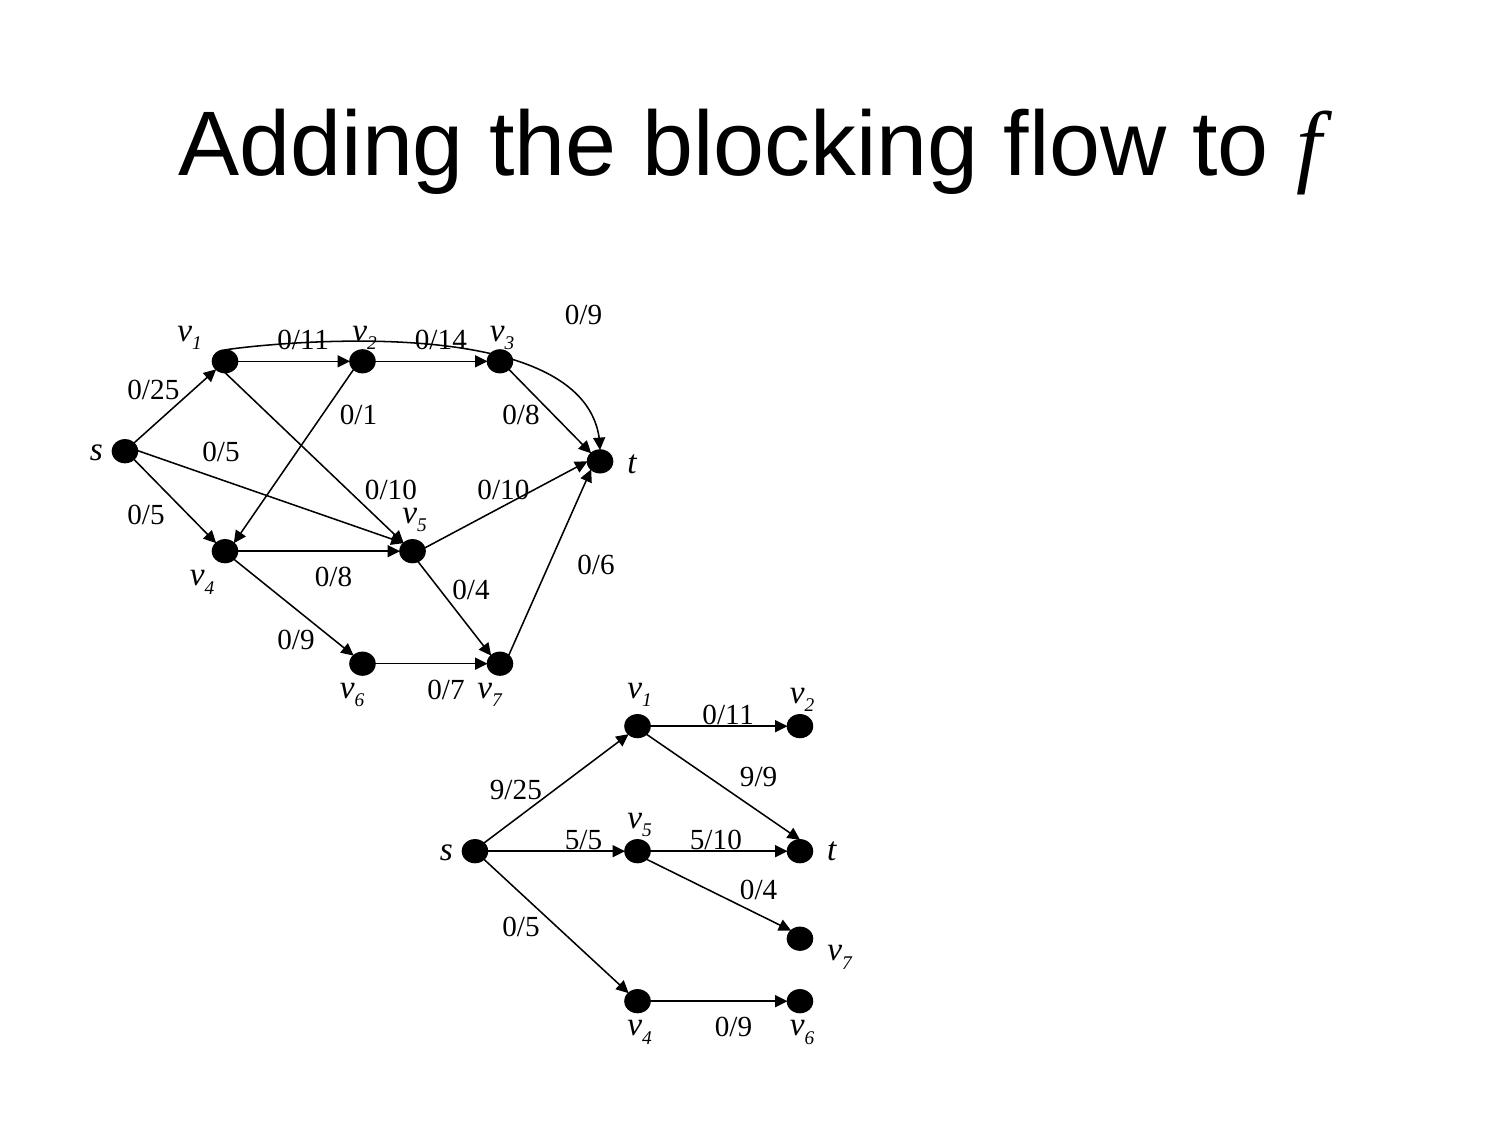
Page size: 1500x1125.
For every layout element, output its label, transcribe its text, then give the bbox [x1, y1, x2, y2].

text_box 0/4 [724, 862, 813, 913]
text_box s [425, 819, 476, 876]
text_box t [812, 819, 863, 876]
text_box [790, 989, 810, 994]
text_box 0/8 [300, 549, 388, 601]
title Adding the blocking flow to f [75, 45, 1426, 233]
text_box v6 [324, 657, 413, 719]
text_box 0/9 [549, 287, 638, 338]
text_box [624, 714, 650, 738]
text_box v2 [337, 299, 426, 361]
text_box 0/5 [187, 424, 276, 476]
text_box [407, 544, 424, 552]
text_box [787, 839, 812, 862]
text_box [787, 724, 813, 738]
text_box 0/7 [412, 662, 501, 713]
text_box v3 [474, 299, 563, 361]
text_box 0/6 [562, 537, 651, 588]
text_box [212, 350, 238, 373]
text_box 0/14 [399, 312, 488, 363]
text_box 0/8 [487, 387, 576, 438]
text_box 0/5 [112, 487, 201, 538]
text_box v5 [612, 787, 700, 849]
text_box [400, 544, 410, 559]
text_box [787, 927, 812, 951]
text_box [629, 989, 648, 994]
text_box [415, 550, 426, 561]
text_box 0/11 [687, 687, 775, 738]
text_box v1 [162, 299, 250, 361]
text_box 0/11 [262, 312, 351, 363]
text_box [587, 450, 612, 473]
text_box 0/1 [324, 387, 413, 438]
text_box [217, 539, 233, 544]
text_box [404, 557, 417, 563]
text_box v7 [812, 919, 901, 981]
text_box v7 [462, 657, 550, 719]
text_box [126, 448, 138, 463]
text_box v4 [174, 544, 263, 606]
text_box v1 [612, 657, 700, 719]
text_box s [74, 419, 126, 476]
text_box [350, 361, 375, 373]
text_box 0/10 [462, 462, 550, 513]
text_box 9/25 [474, 762, 563, 813]
text_box 9/9 [724, 749, 813, 801]
text_box [487, 361, 513, 373]
text_box 0/10 [349, 462, 438, 513]
text_box 5/10 [675, 812, 763, 863]
text_box v6 [774, 994, 863, 1056]
text_box 0/9 [262, 612, 351, 663]
text_box v4 [612, 994, 700, 1056]
text_box [489, 652, 508, 657]
text_box 5/5 [549, 812, 638, 863]
text_box [126, 439, 138, 449]
text_box 0/25 [112, 362, 201, 413]
text_box 0/9 [699, 999, 788, 1051]
text_box t [612, 432, 663, 488]
text_box [638, 849, 650, 863]
text_box v1 [232, 349, 250, 361]
text_box [476, 839, 488, 863]
text_box 0/4 [437, 562, 526, 613]
text_box [352, 652, 373, 657]
text_box 0/5 [487, 899, 576, 951]
text_box v2 [774, 662, 863, 724]
text_box v5 [387, 482, 475, 544]
